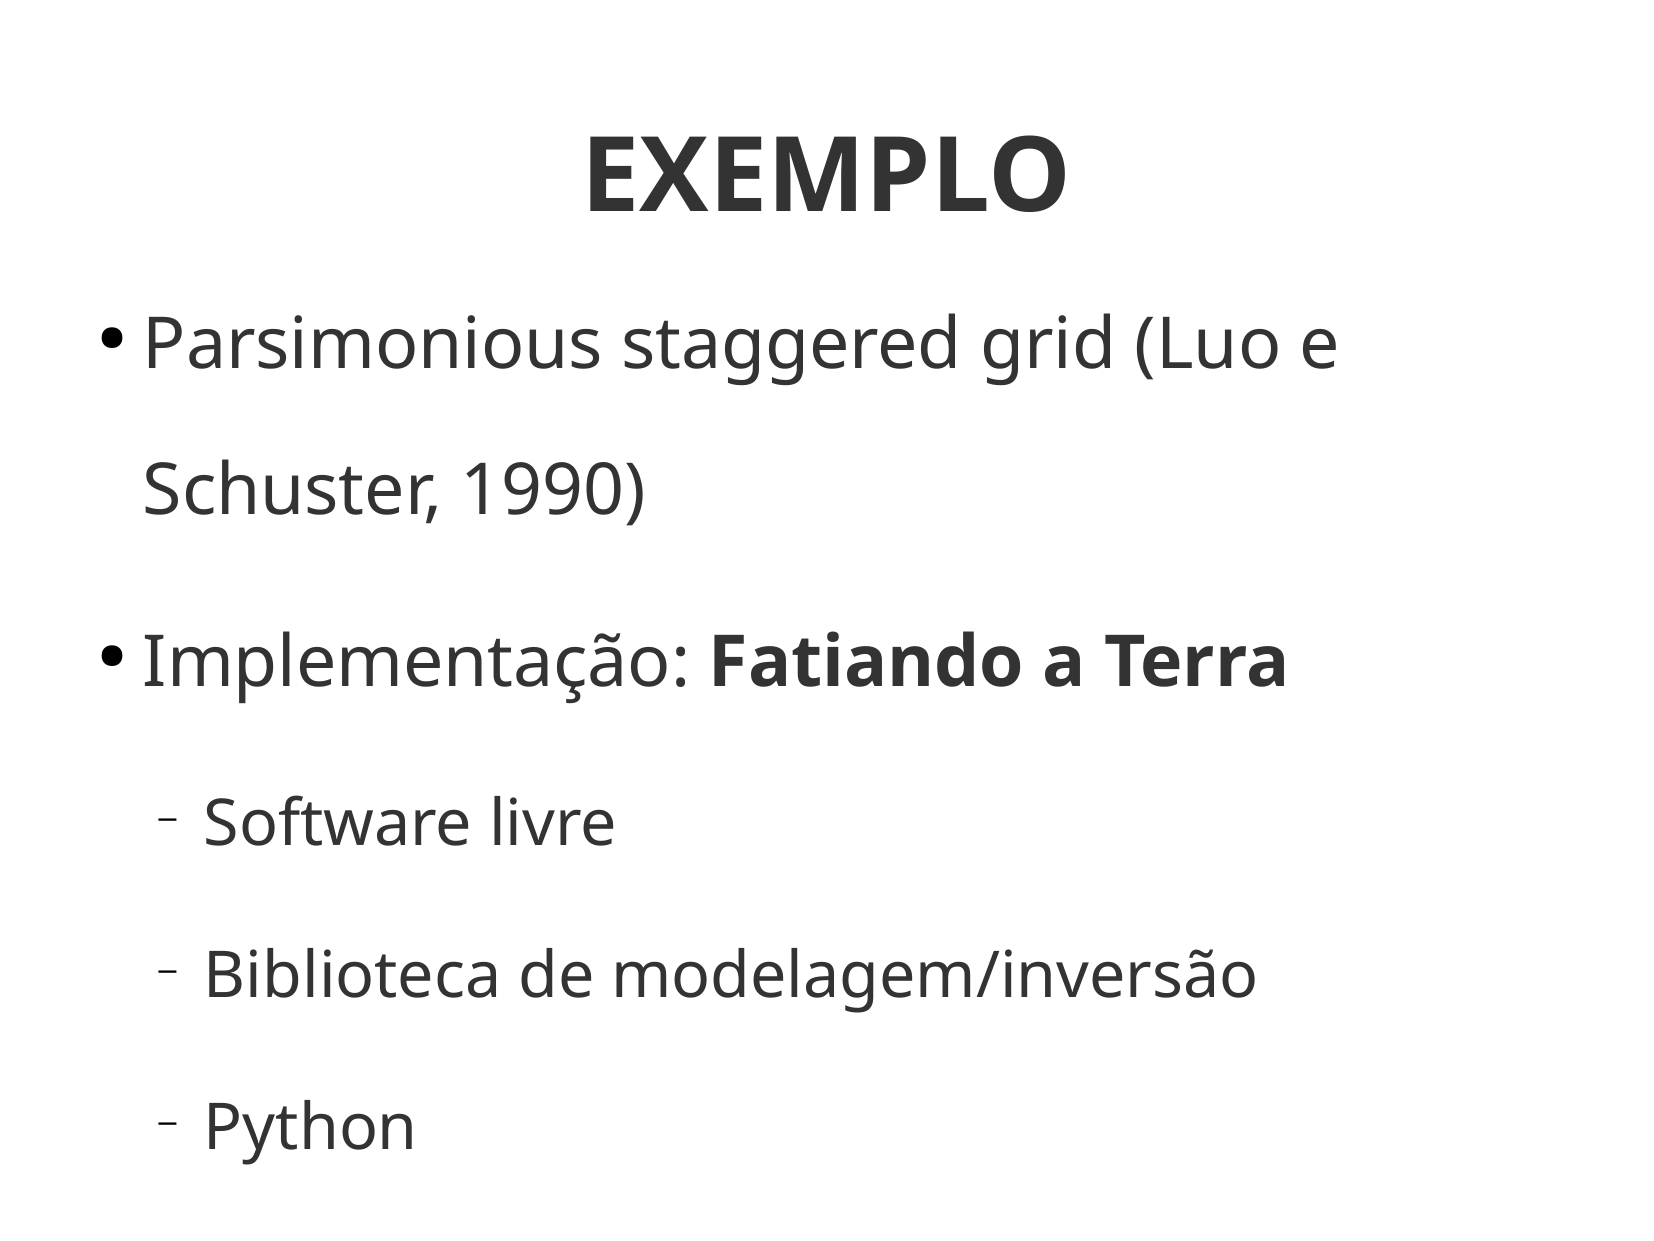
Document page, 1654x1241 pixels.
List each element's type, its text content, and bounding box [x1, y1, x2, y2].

list Parsimonious staggered grid (Luo e Schuster, 1990) Implementação: Fatiando a Terra Software livre Biblioteca de modelagem/inversão Python [82, 243, 1538, 1171]
title EXEMPLO [82, 31, 1571, 239]
